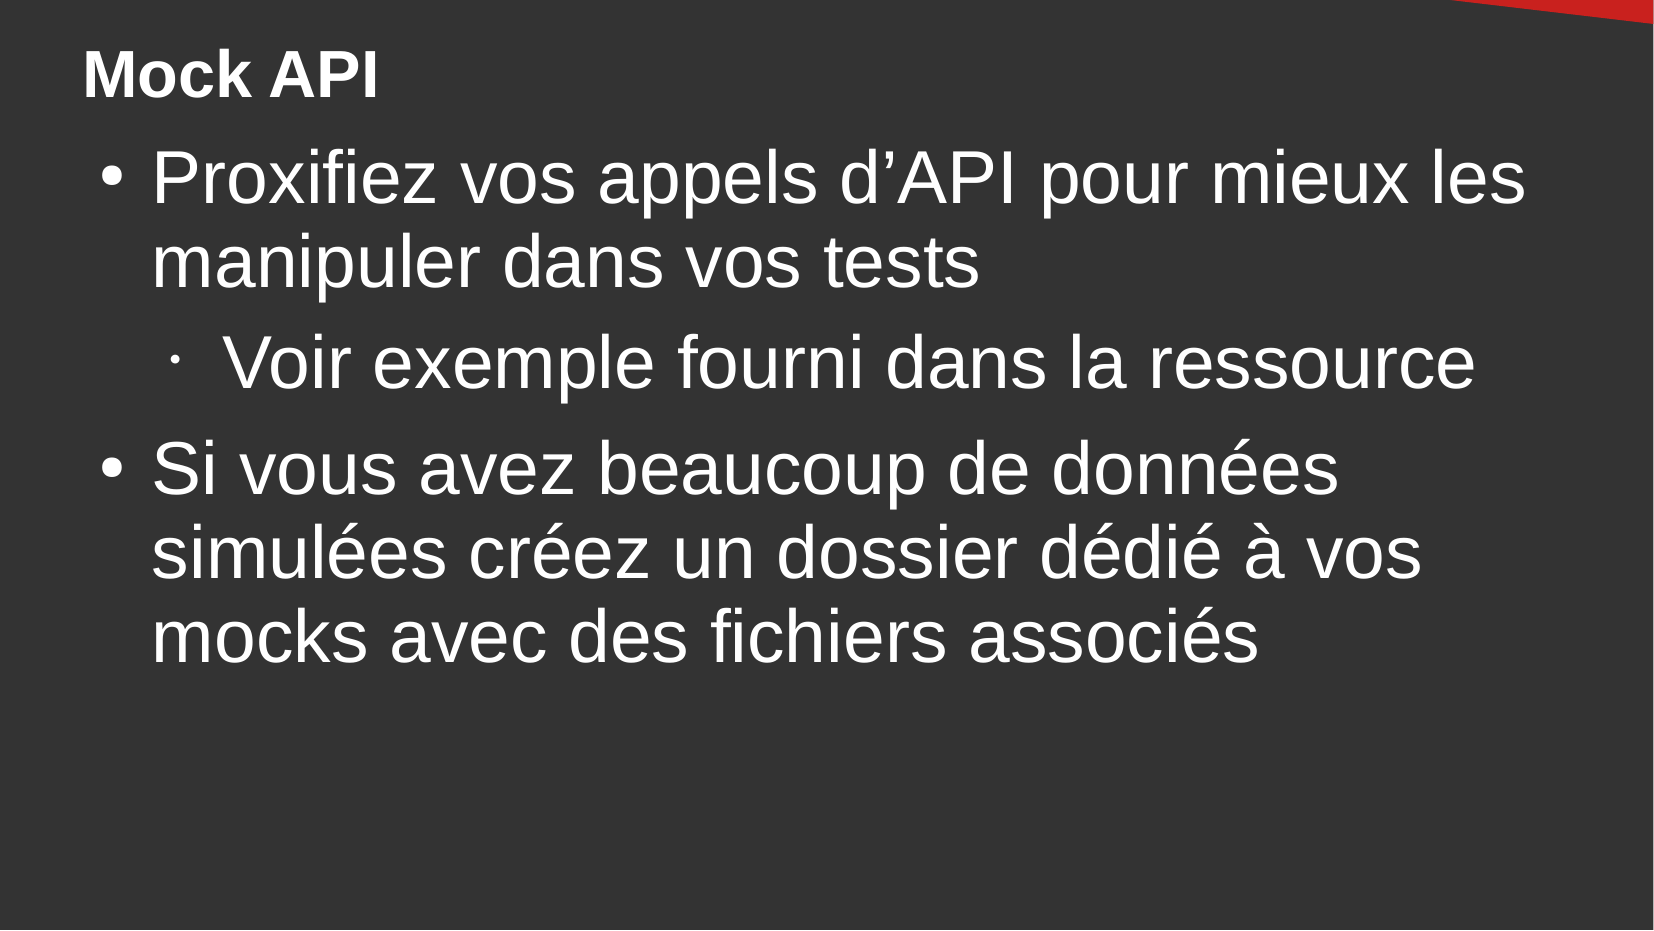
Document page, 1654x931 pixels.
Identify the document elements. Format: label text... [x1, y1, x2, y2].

list Proxifiez vos appels d’API pour mieux les manipuler dans vos tests Voir exemple fourni dans la ressource Si vous avez beaucoup de données simulées créez un dossier dédié à vos mocks avec des fichiers associés [80, 135, 1619, 780]
text_box [1450, 0, 1654, 25]
title Mock API [82, 37, 1571, 112]
